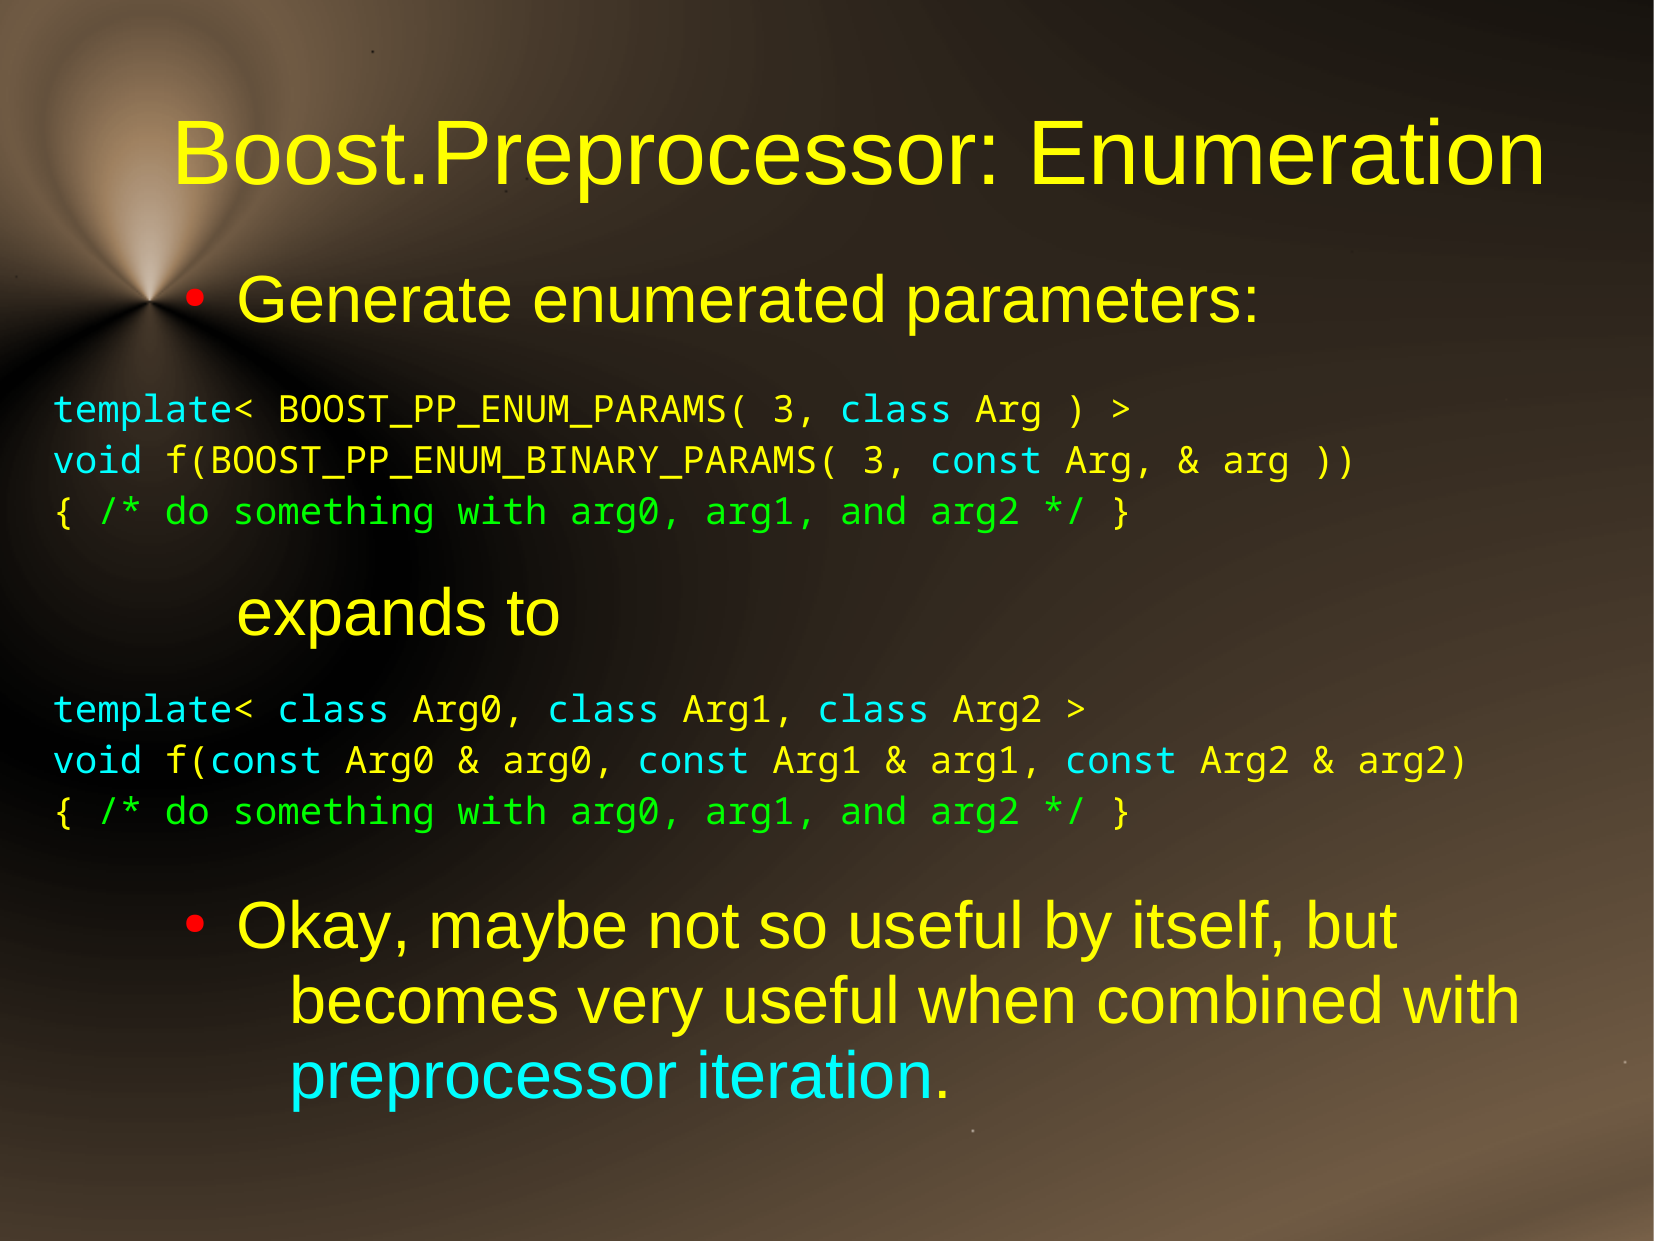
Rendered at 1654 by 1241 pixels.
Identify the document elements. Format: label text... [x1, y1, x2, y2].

list Generate enumerated parameters: expands to Okay, maybe not so useful by itself, but becomes very useful when combined with preprocessor iteration. [147, 262, 1571, 375]
text_box template< class Arg0, class Arg1, class Arg2 > void f(const Arg0 & arg0, const Arg1 & arg1, const Arg2 & arg2) { /* do something with arg0, arg1, and arg2 */ } [37, 675, 1613, 825]
title Boost.Preprocessor: Enumeration [150, 56, 1571, 250]
picture [0, 0, 1654, 1241]
list Generate enumerated parameters: expands to Okay, maybe not so useful by itself, but becomes very useful when combined with preprocessor iteration. [147, 825, 1571, 1113]
text_box template< BOOST_PP_ENUM_PARAMS( 3, class Arg ) > void f(BOOST_PP_ENUM_BINARY_PARAMS( 3, const Arg, & arg )) { /* do something with arg0, arg1, and arg2 */ } [37, 375, 1613, 526]
list Generate enumerated parameters: expands to Okay, maybe not so useful by itself, but becomes very useful when combined with preprocessor iteration. [147, 526, 1571, 675]
